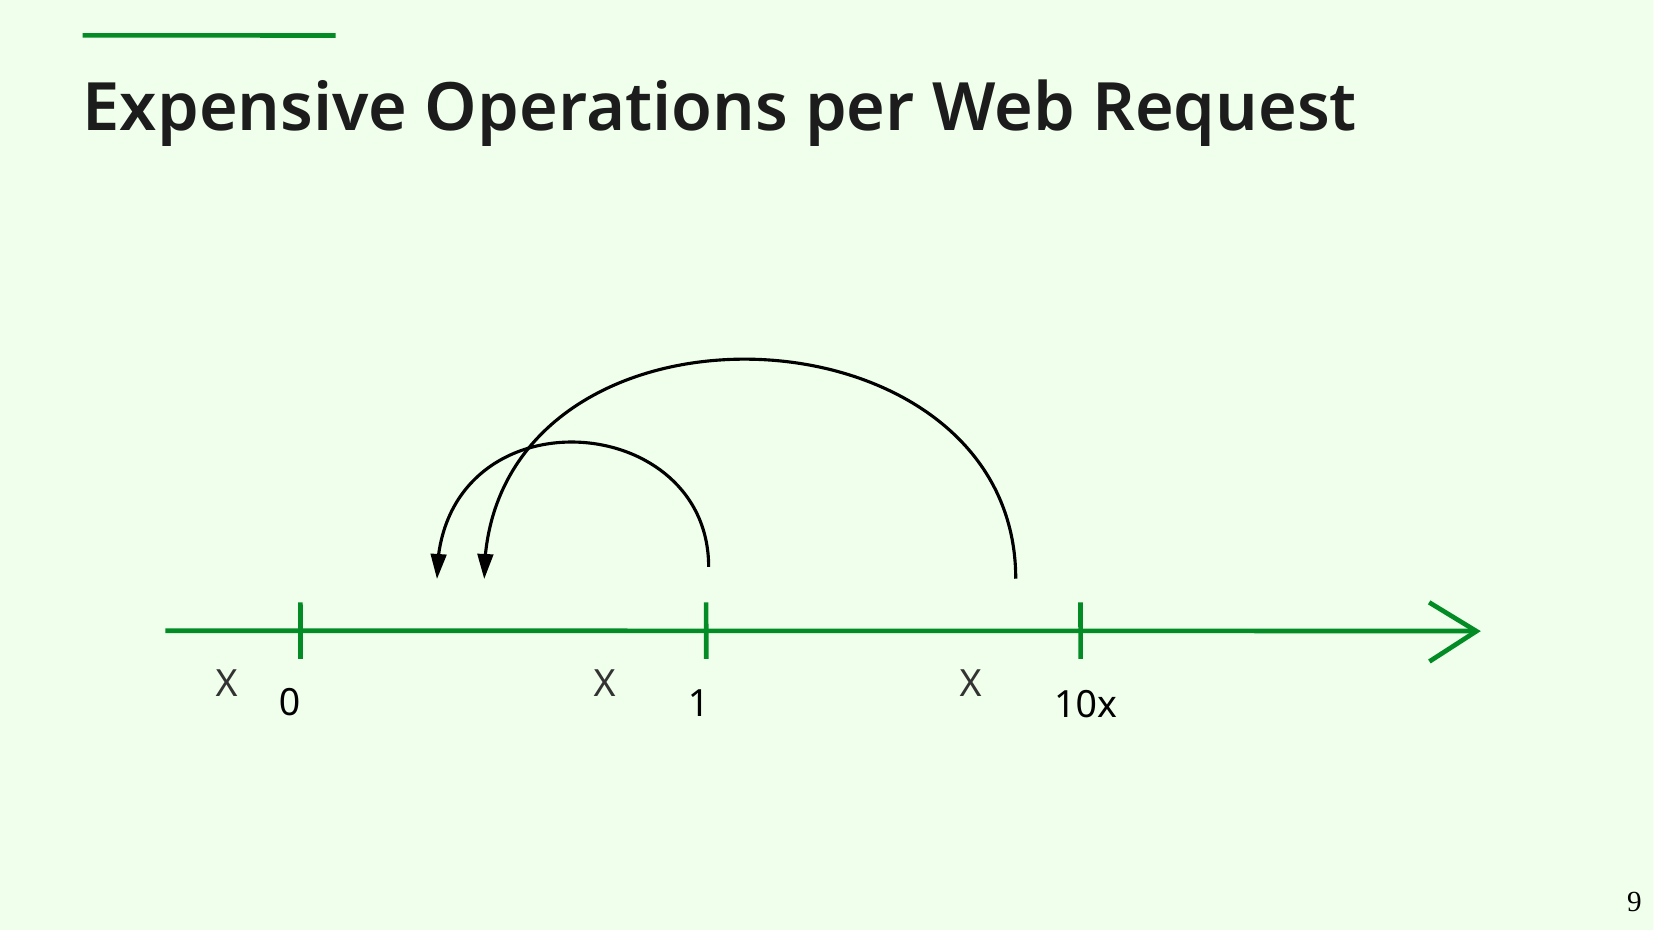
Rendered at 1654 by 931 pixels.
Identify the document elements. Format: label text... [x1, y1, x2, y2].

title Expensive Operations per Web Request [82, 59, 1571, 193]
text_box 10x [1039, 672, 1200, 733]
text_box X [944, 649, 1016, 702]
text_box 0 [264, 670, 319, 731]
text_box 1 [673, 671, 745, 732]
text_box X [200, 649, 272, 702]
text_box X [578, 649, 650, 702]
